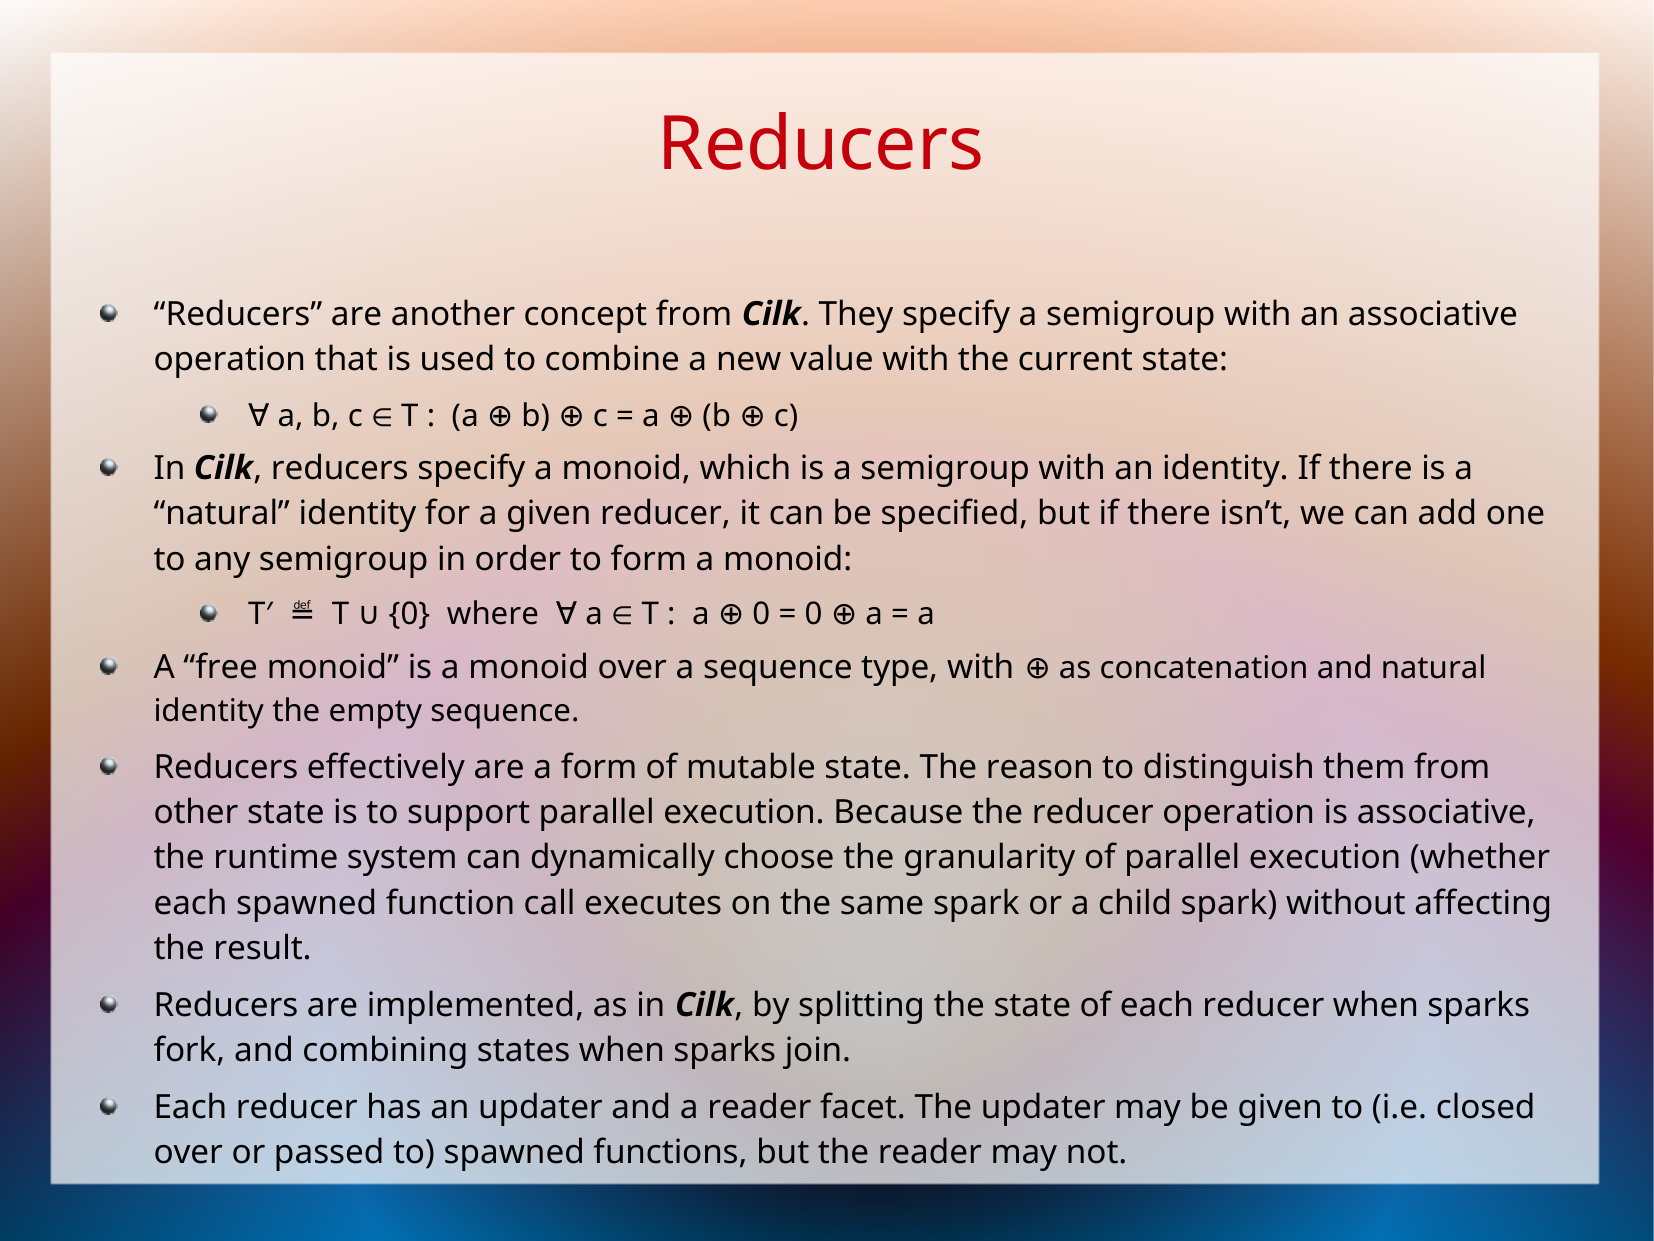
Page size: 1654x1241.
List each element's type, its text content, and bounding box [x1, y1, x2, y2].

title Reducers [76, 43, 1565, 237]
picture [0, 0, 1654, 1241]
list “Reducers” are another concept from Cilk. They specify a semigroup with an associative operation that is used to combine a new value with the current state: ∀ a, b, c ∈ T : (a ⊕ b) ⊕ c = a ⊕ (b ⊕ c) In Cilk, reducers specify a monoid, which is a semigroup with an identity. If there is a “natural” identity for a given reducer, it can be specified, but if there isn’t, we can add one to any semigroup in order to form a monoid: T′ ≝ T ∪ {0} where ∀ a ∈ T : a ⊕ 0 = 0 ⊕ a = a A “free monoid” is a monoid over a sequence type, with ⊕ as concatenation and natural identity the empty sequence. Reducers effectively are a form of mutable state. The reason to distinguish them from other state is to support parallel execution. Because the reducer operation is associative, the runtime system can dynamically choose the granularity of parallel execution (whether each spawned function call executes on the same spark or a child spark) without affecting the result. Reducers are implemented, as in Cilk, by splitting the state of each reducer when sparks fork, and combining states when sparks join. Each reducer has an updater and a reader facet. The updater may be given to (i.e. closed over or passed to) spawned functions, but the reader may not. [82, 290, 1571, 1094]
